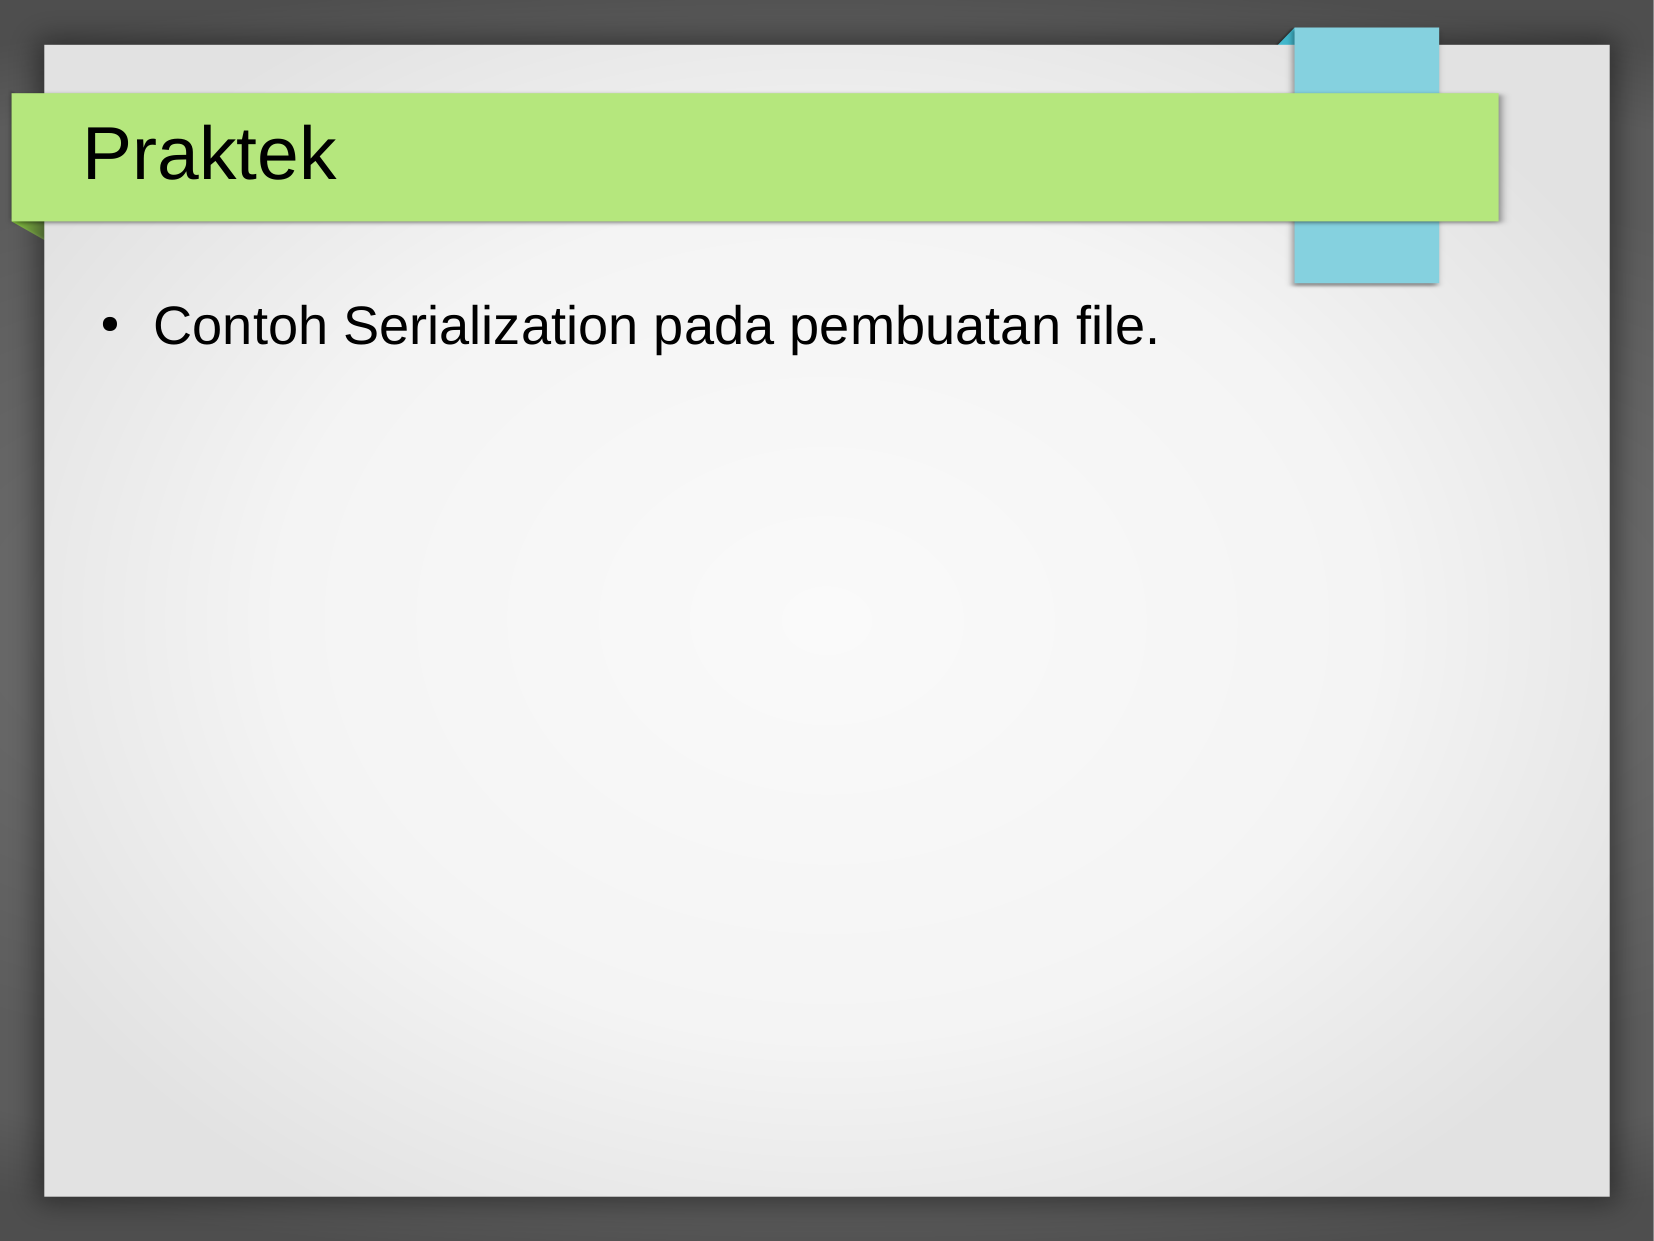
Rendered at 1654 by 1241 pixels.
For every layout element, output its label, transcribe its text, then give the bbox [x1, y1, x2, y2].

title Praktek [82, 94, 1264, 213]
picture [0, 0, 1654, 1241]
list Contoh Serialization pada pembuatan file. [82, 295, 1571, 1015]
